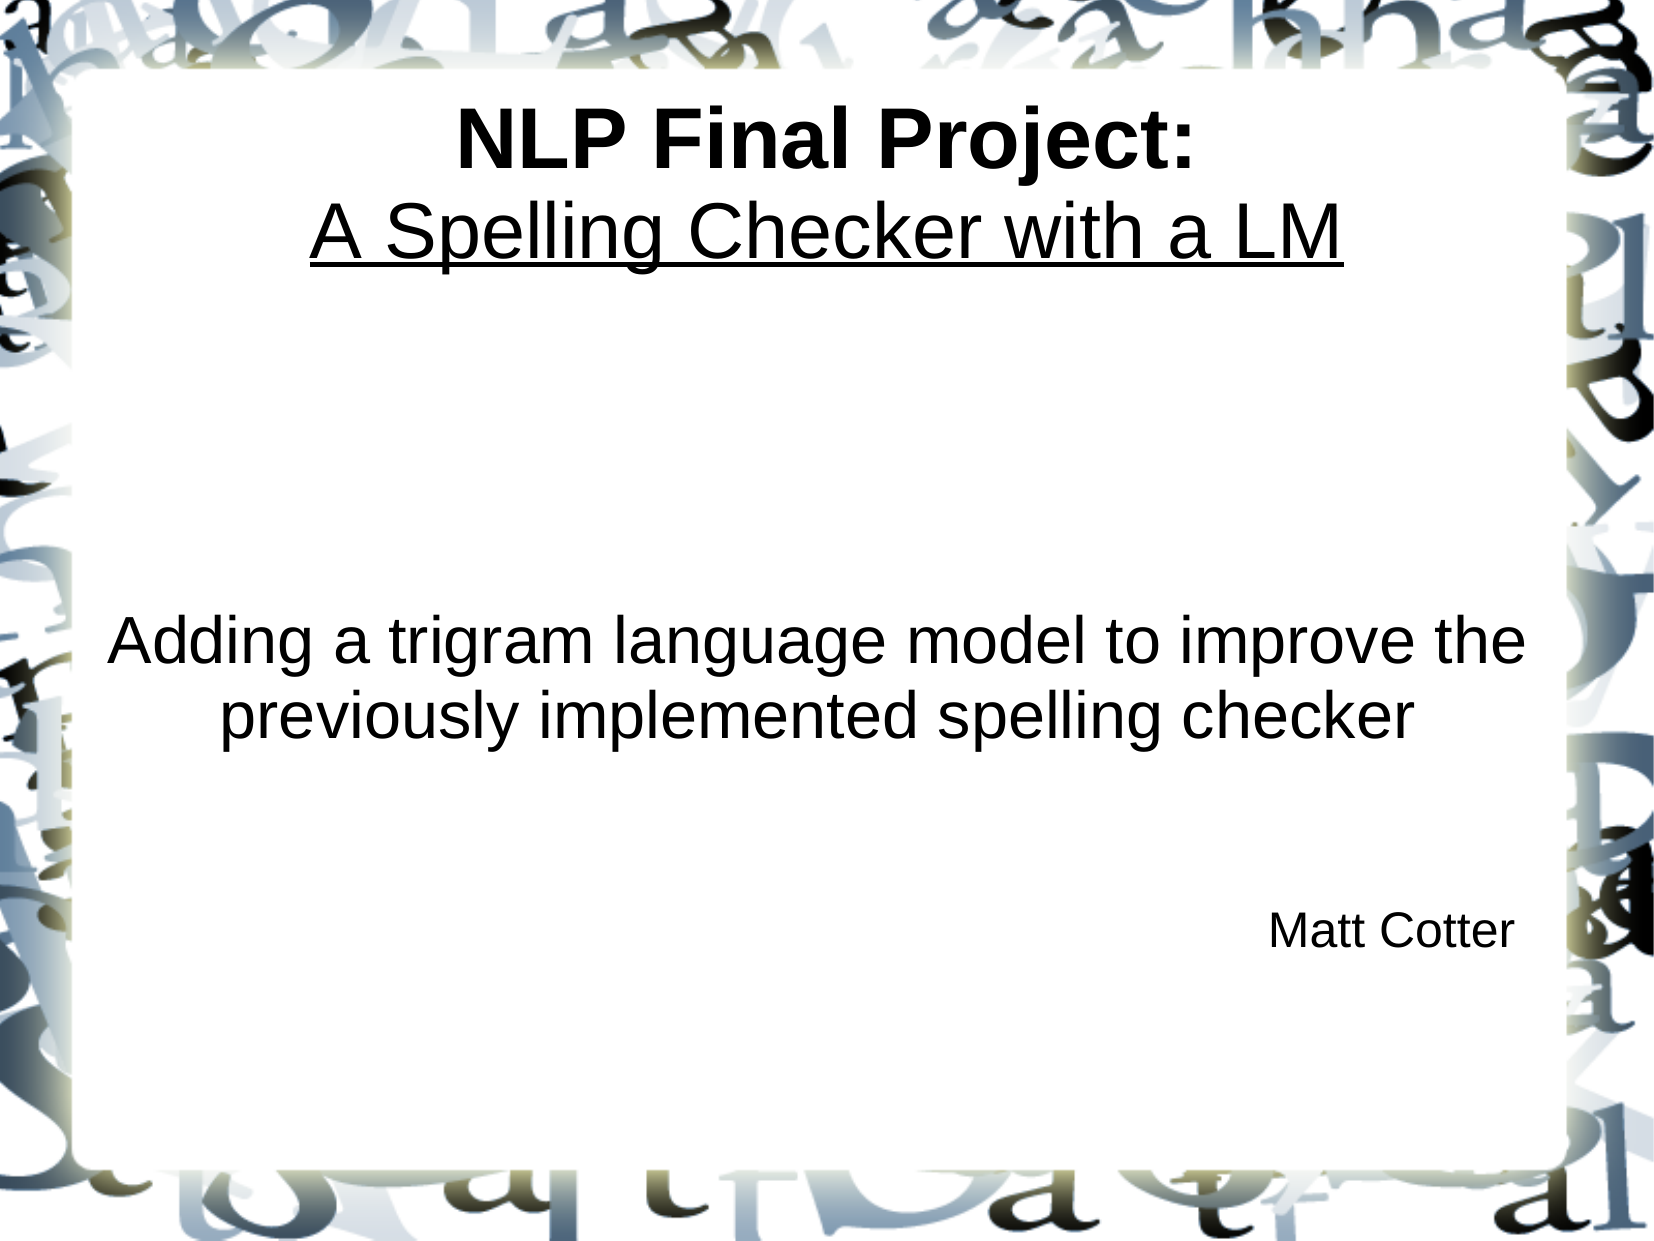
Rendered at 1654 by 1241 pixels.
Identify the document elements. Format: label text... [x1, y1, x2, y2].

title NLP Final Project: A Spelling Checker with a LM [82, 78, 1571, 287]
subtitle Adding a trigram language model to improve the previously implemented spelling checker Matt Cotter [106, 450, 1530, 1036]
picture [0, 0, 1654, 1241]
